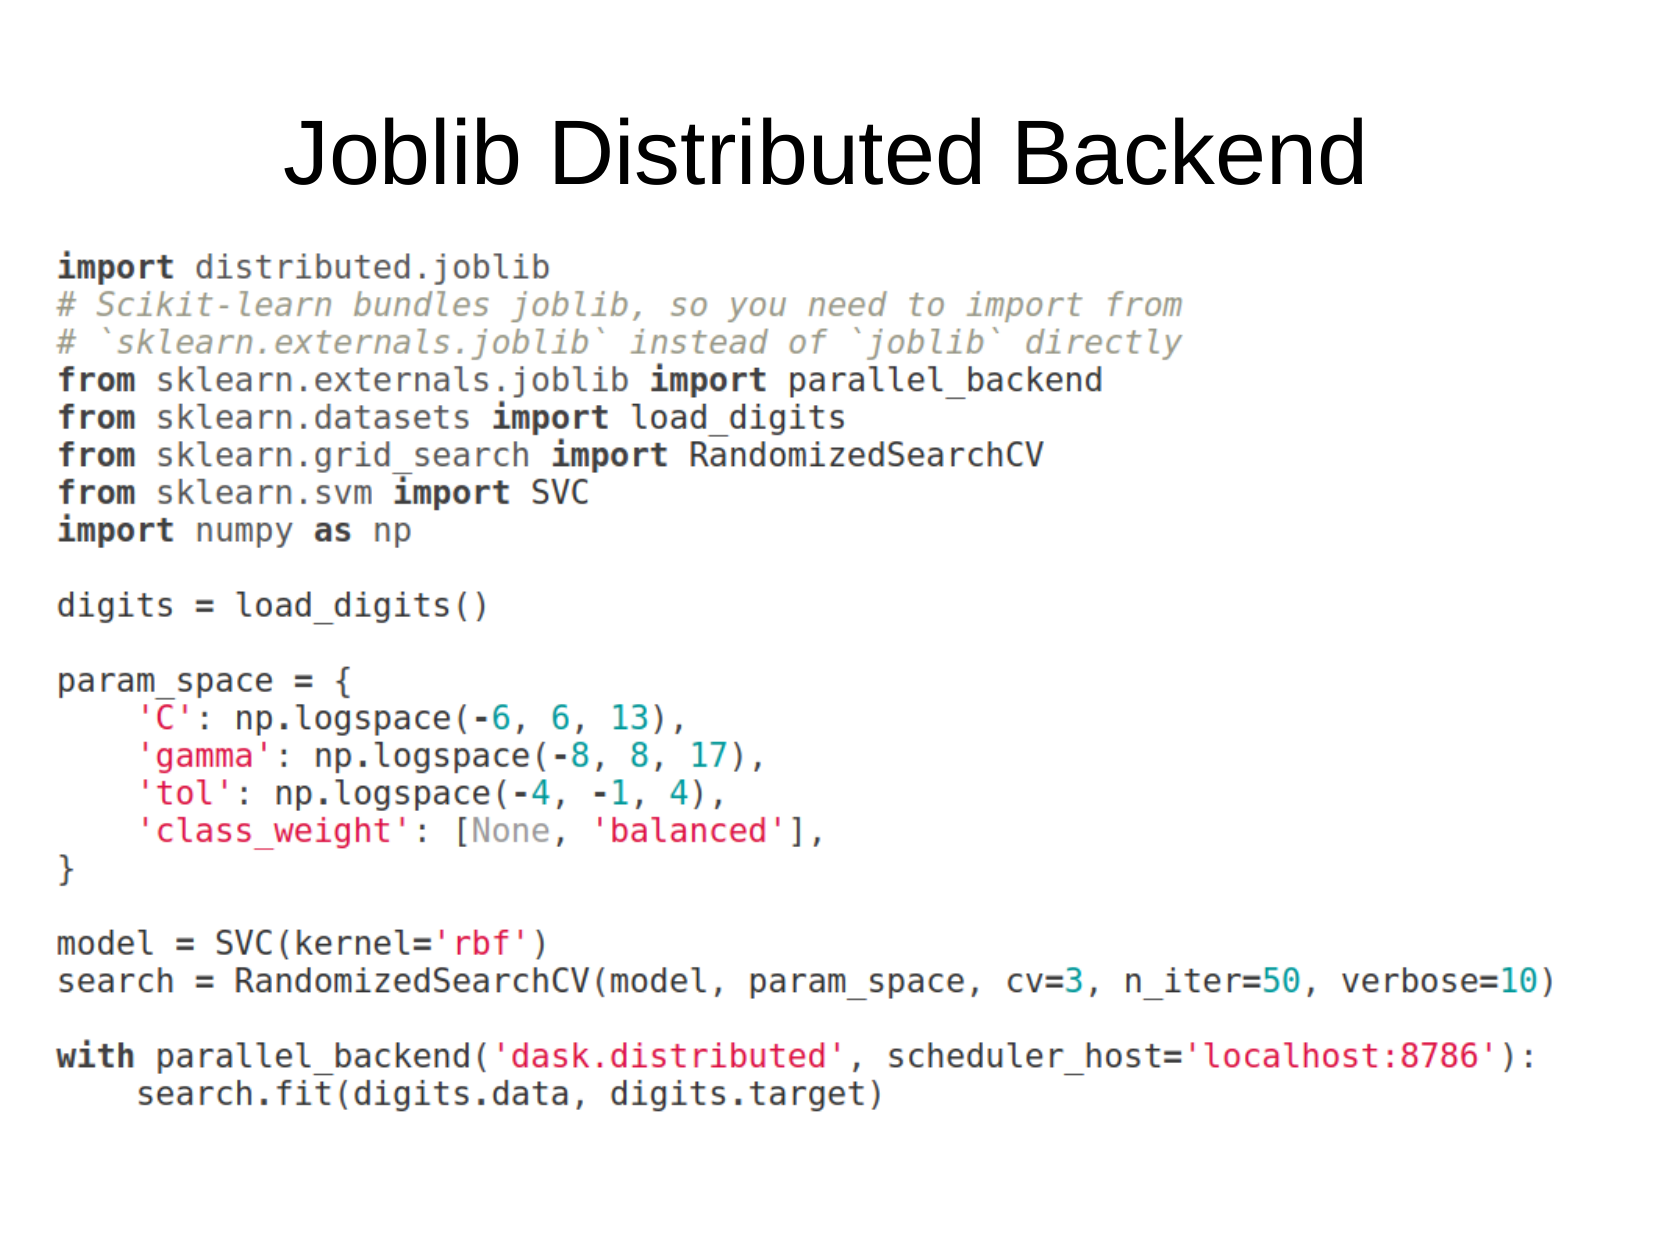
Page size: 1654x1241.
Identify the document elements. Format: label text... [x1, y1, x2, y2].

title Joblib Distributed Backend [82, 49, 1571, 224]
picture [36, 224, 1606, 1135]
